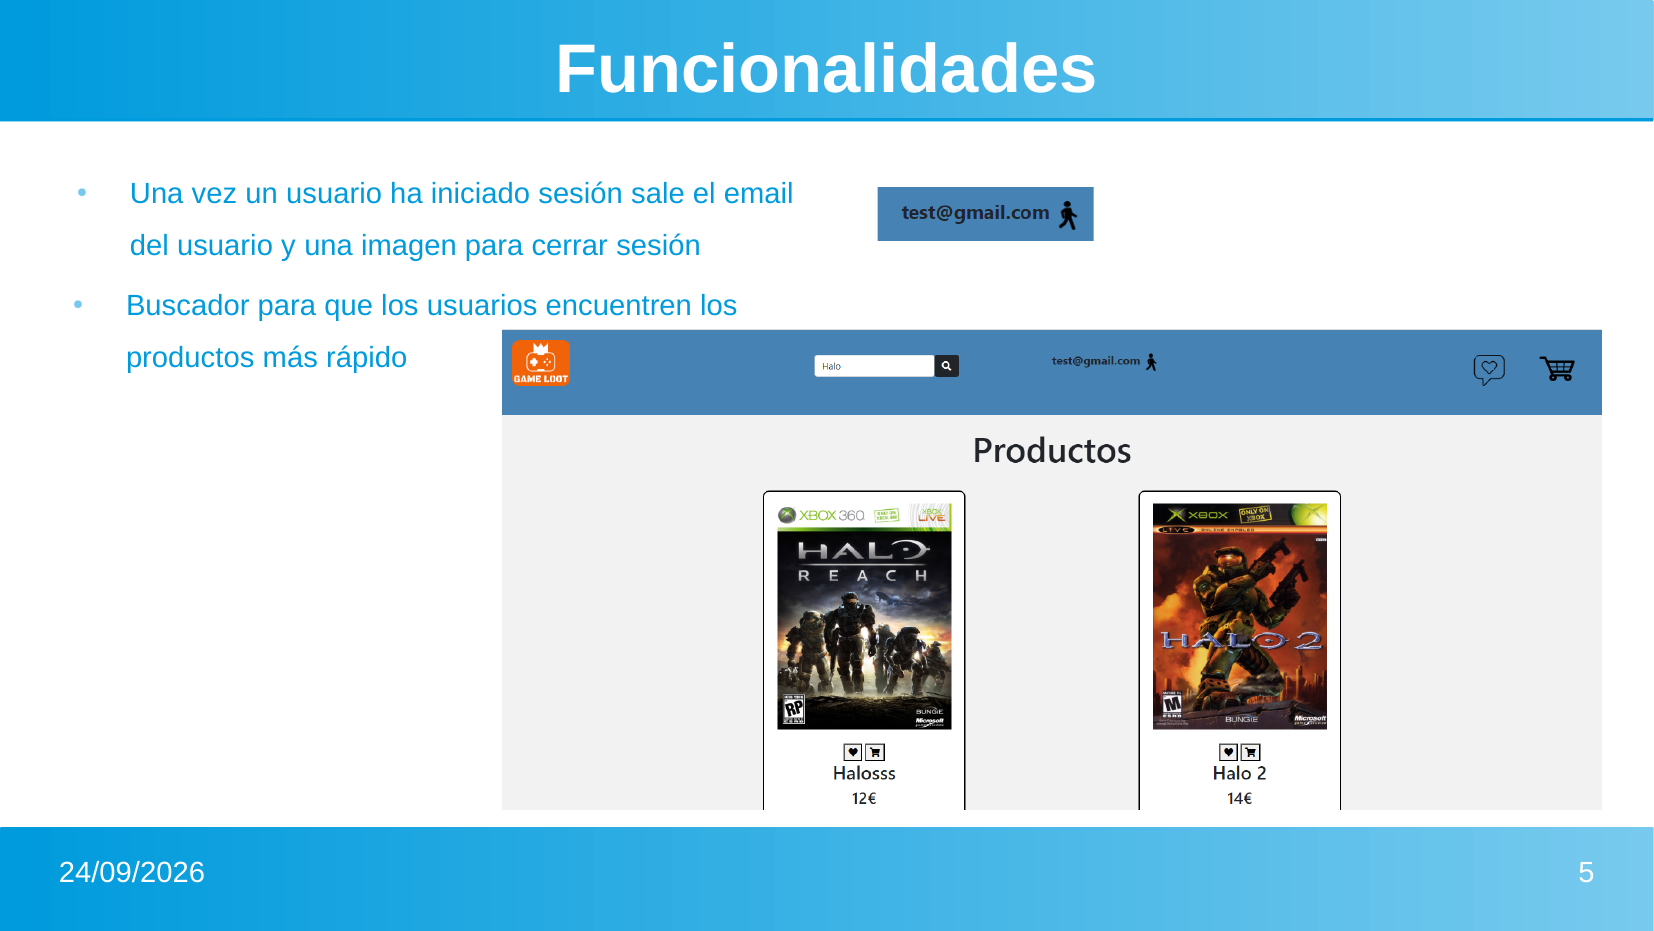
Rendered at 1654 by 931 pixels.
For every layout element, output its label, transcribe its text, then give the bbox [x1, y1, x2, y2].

picture [502, 329, 1602, 810]
title Funcionalidades [59, 29, 1595, 108]
list Una vez un usuario ha iniciado sesión sale el email del usuario y una imagen para cerrar sesión [59, 177, 818, 279]
picture [877, 187, 1094, 241]
list Buscador para que los usuarios encuentren los productos más rápido [55, 289, 814, 391]
